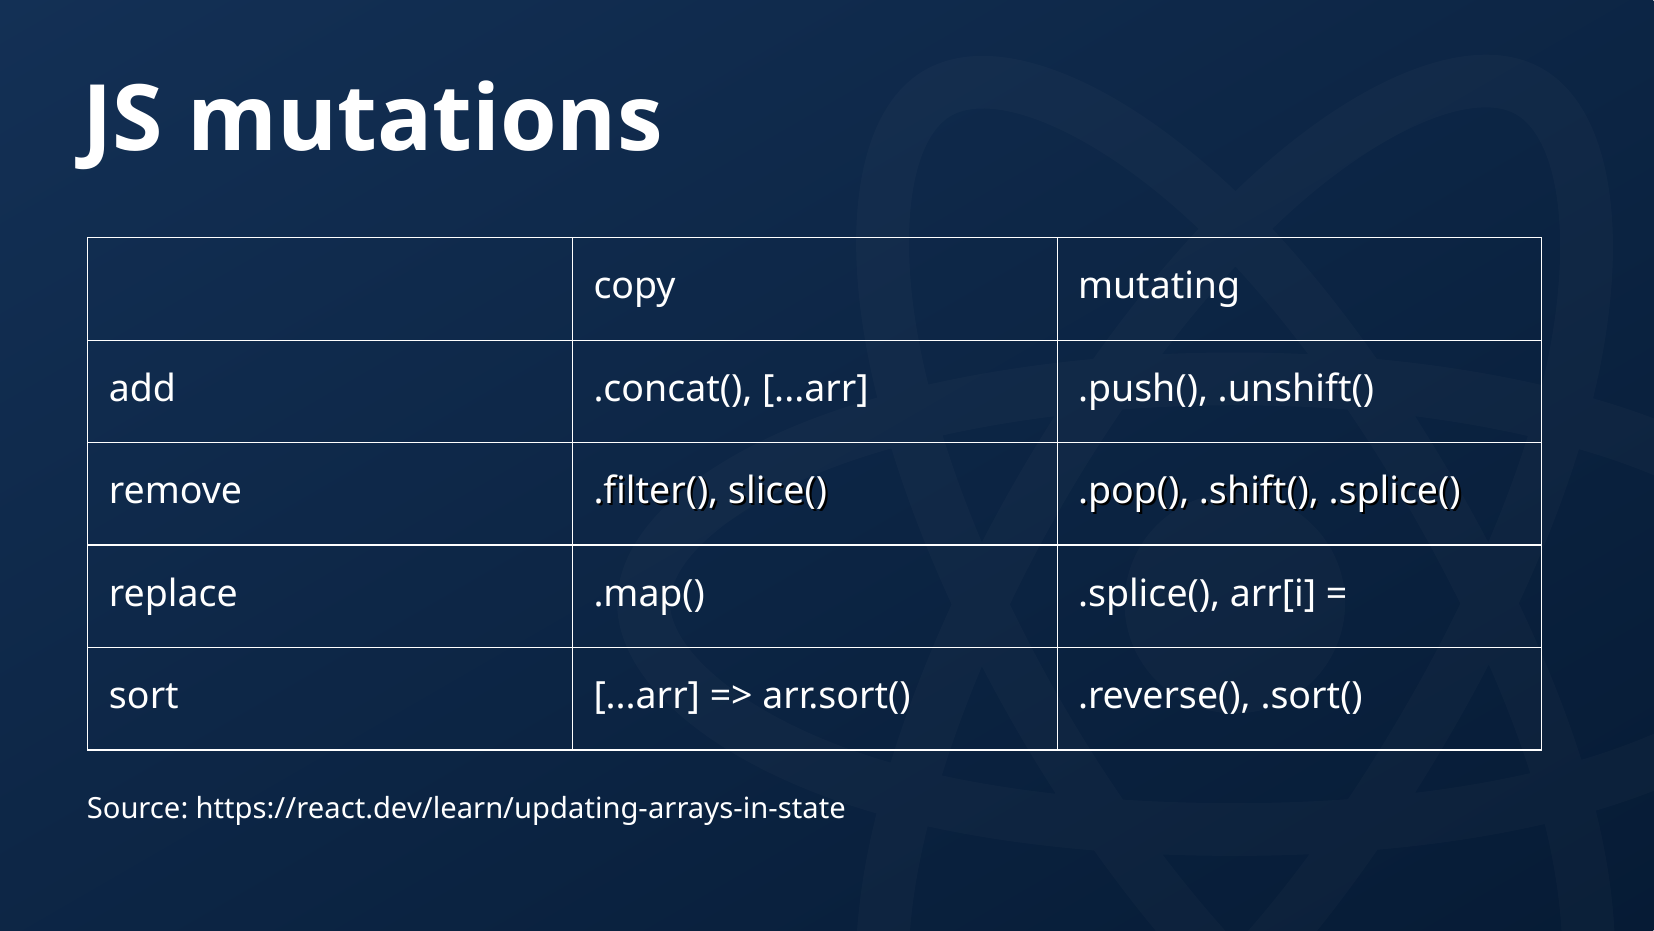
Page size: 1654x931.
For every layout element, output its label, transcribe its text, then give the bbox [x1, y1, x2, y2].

table_header mutating [1058, 238, 1541, 340]
table_header copy [573, 238, 1057, 340]
table_cell replace [88, 546, 572, 647]
table_cell [...arr] => arr.sort() [573, 648, 1057, 749]
table_cell .push(), .unshift() [1058, 341, 1541, 442]
table_cell .pop(), .shift(), .splice() [1058, 443, 1541, 544]
table_cell .concat(), [...arr] [573, 341, 1057, 442]
table_cell .map() [573, 546, 1057, 647]
table_cell add [88, 341, 572, 442]
table_cell remove [88, 443, 572, 544]
table_cell .splice(), arr[i] = [1058, 546, 1541, 647]
title JS mutations [82, 37, 1571, 193]
table_header [88, 238, 572, 340]
table_cell .filter(), slice() [573, 443, 1057, 544]
list Source: https://react.dev/learn/updating-arrays-in-state [86, 787, 1538, 870]
table_cell sort [88, 648, 572, 749]
table_cell .reverse(), .sort() [1058, 648, 1541, 749]
